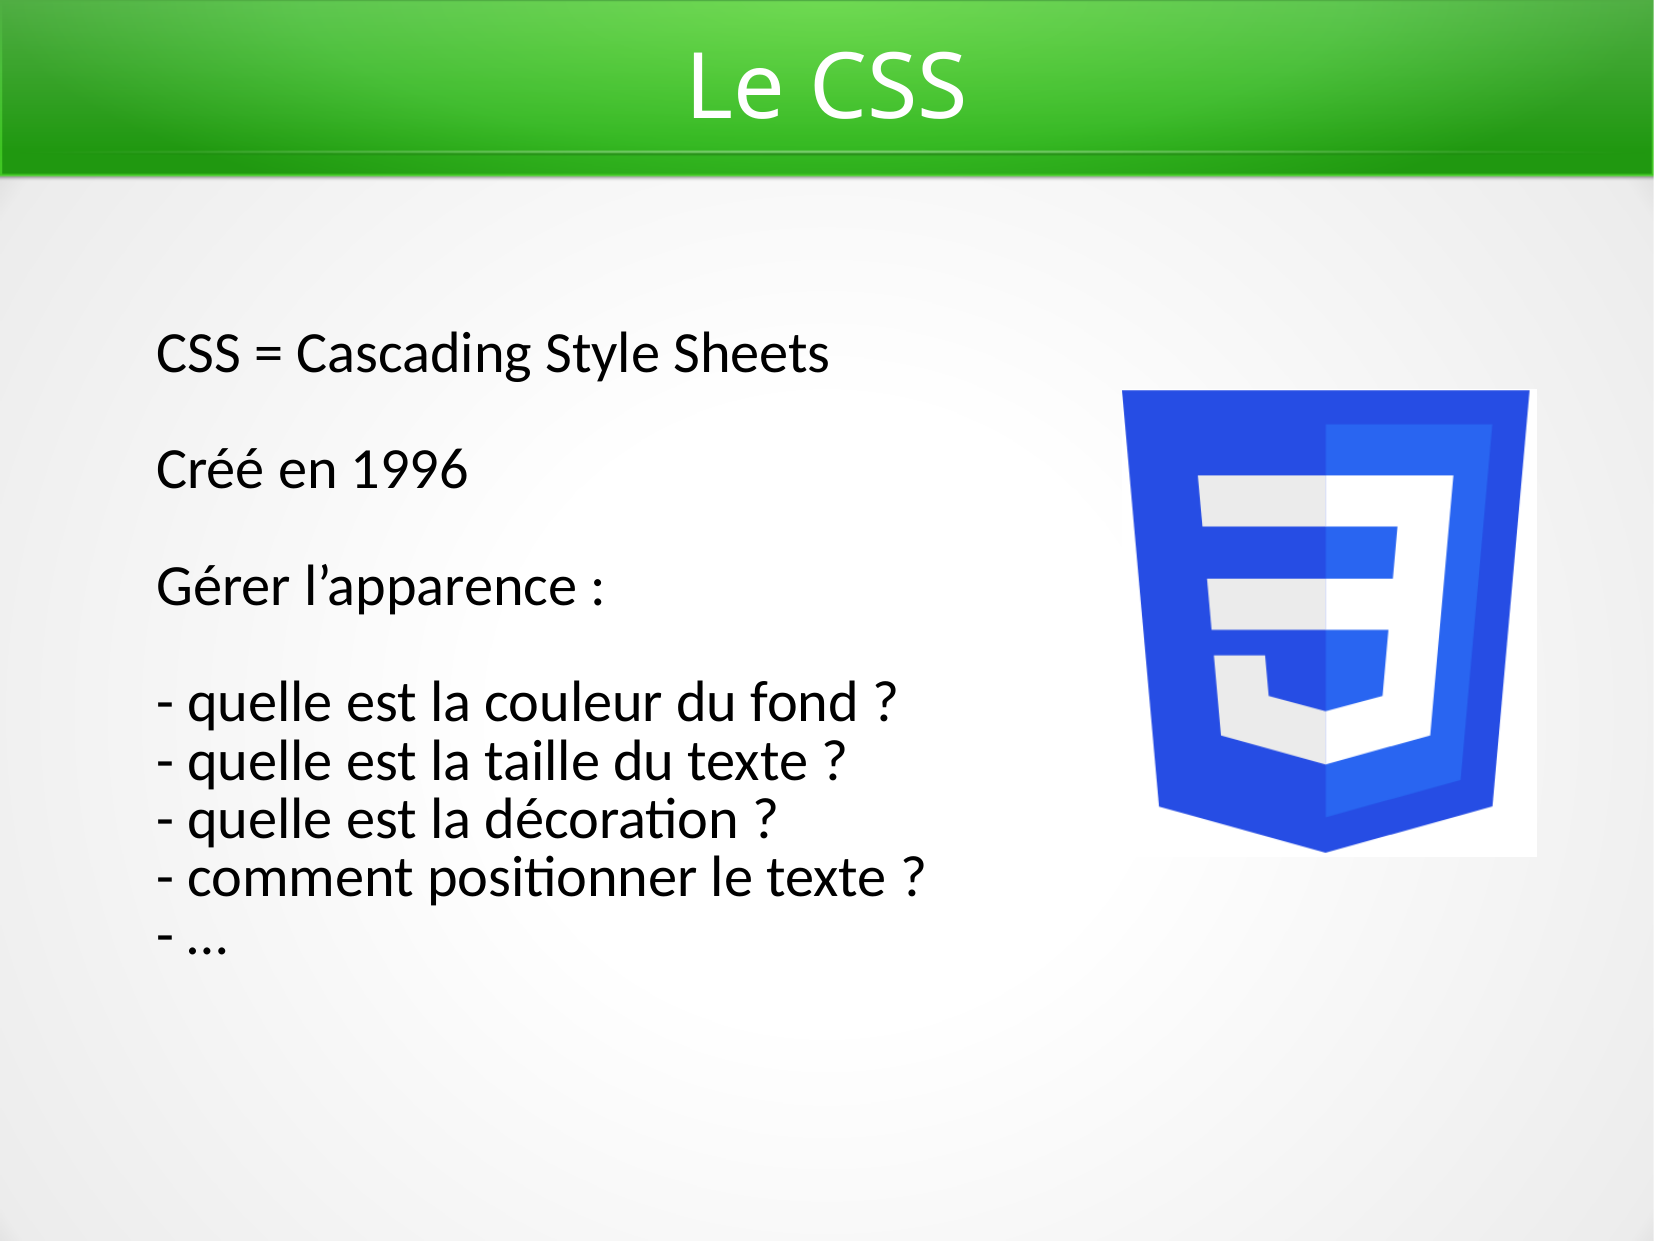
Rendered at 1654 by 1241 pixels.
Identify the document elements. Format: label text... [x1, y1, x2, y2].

title Le CSS [82, 11, 1571, 154]
text_box CSS = Cascading Style Sheets Créé en 1996 Gérer l’apparence : - quelle est la couleur du fond ? - quelle est la taille du texte ? - quelle est la décoration ? - comment positionner le texte ? - … [141, 212, 1146, 1078]
picture [0, 0, 1654, 1241]
